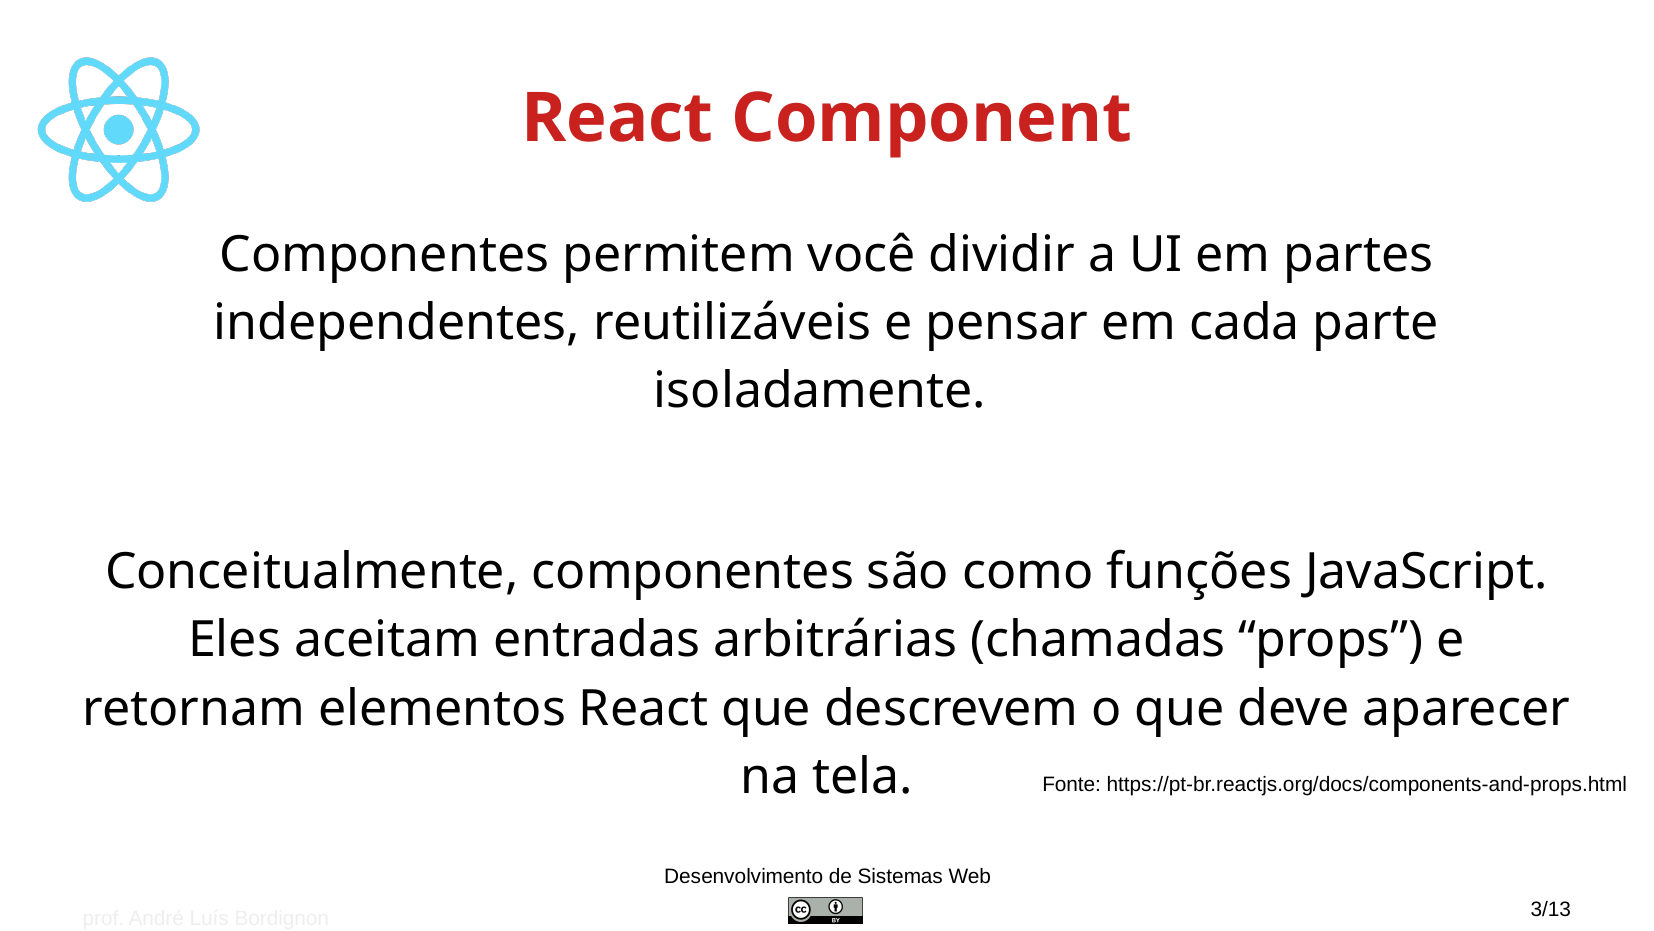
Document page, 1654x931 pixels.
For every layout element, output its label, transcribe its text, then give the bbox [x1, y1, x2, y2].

text_box Fonte: https://pt-br.reactjs.org/docs/components-and-props.html [673, 765, 1642, 804]
picture [788, 897, 863, 924]
title React Component [82, 37, 1571, 193]
picture [36, 47, 201, 212]
list Componentes permitem você dividir a UI em partes independentes, reutilizáveis e pensar em cada parte isoladamente. Conceitualmente, componentes são como funções JavaScript. Eles aceitam entradas arbitrárias (chamadas “props”) e retornam elementos React que descrevem o que deve aparecer na tela. [82, 217, 1571, 827]
